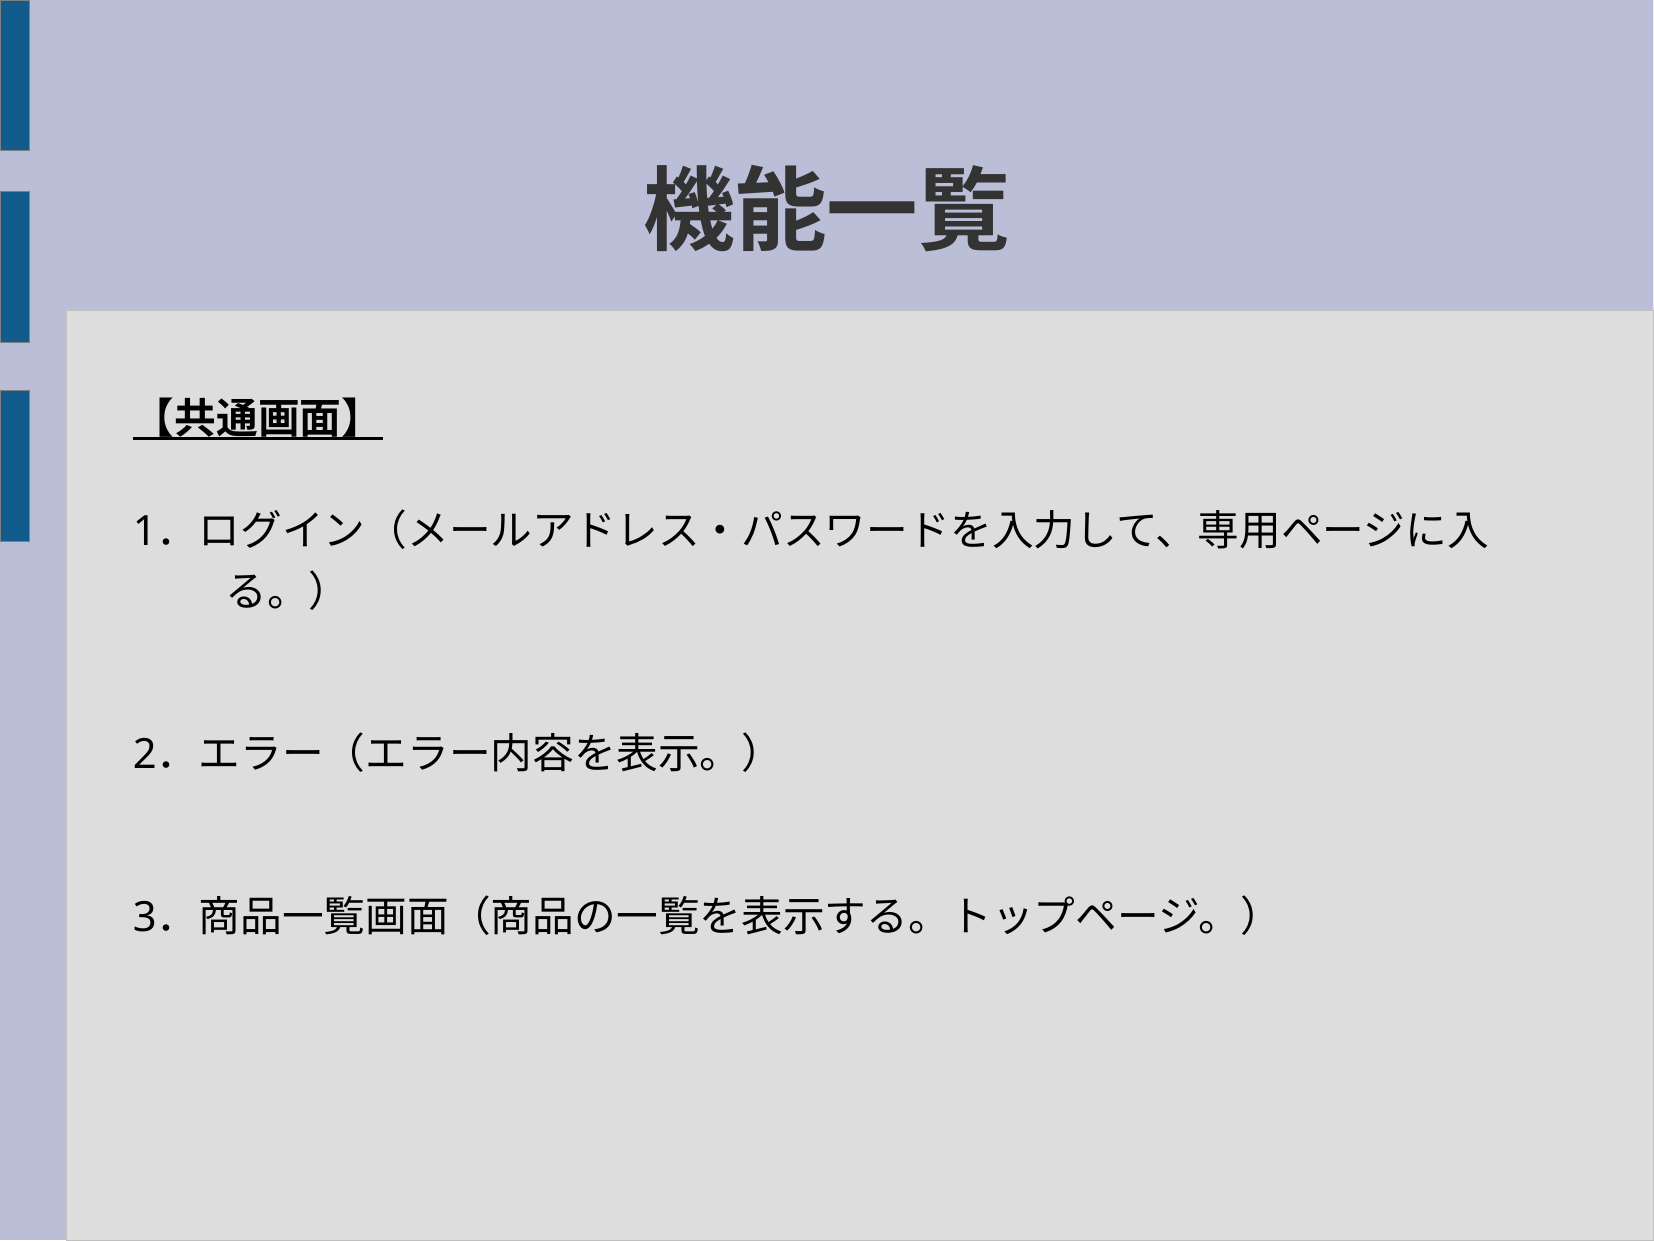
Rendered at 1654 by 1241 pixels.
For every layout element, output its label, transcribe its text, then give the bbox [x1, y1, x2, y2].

title 機能一覧 [82, 100, 1571, 308]
text_box 【共通画面】 1．ログイン（メールアドレス・パスワードを入力して、専用ページに入 る。） 2．エラー（エラー内容を表示。） 3．商品一覧画面（商品の一覧を表示する。トップページ。） [118, 377, 1524, 865]
